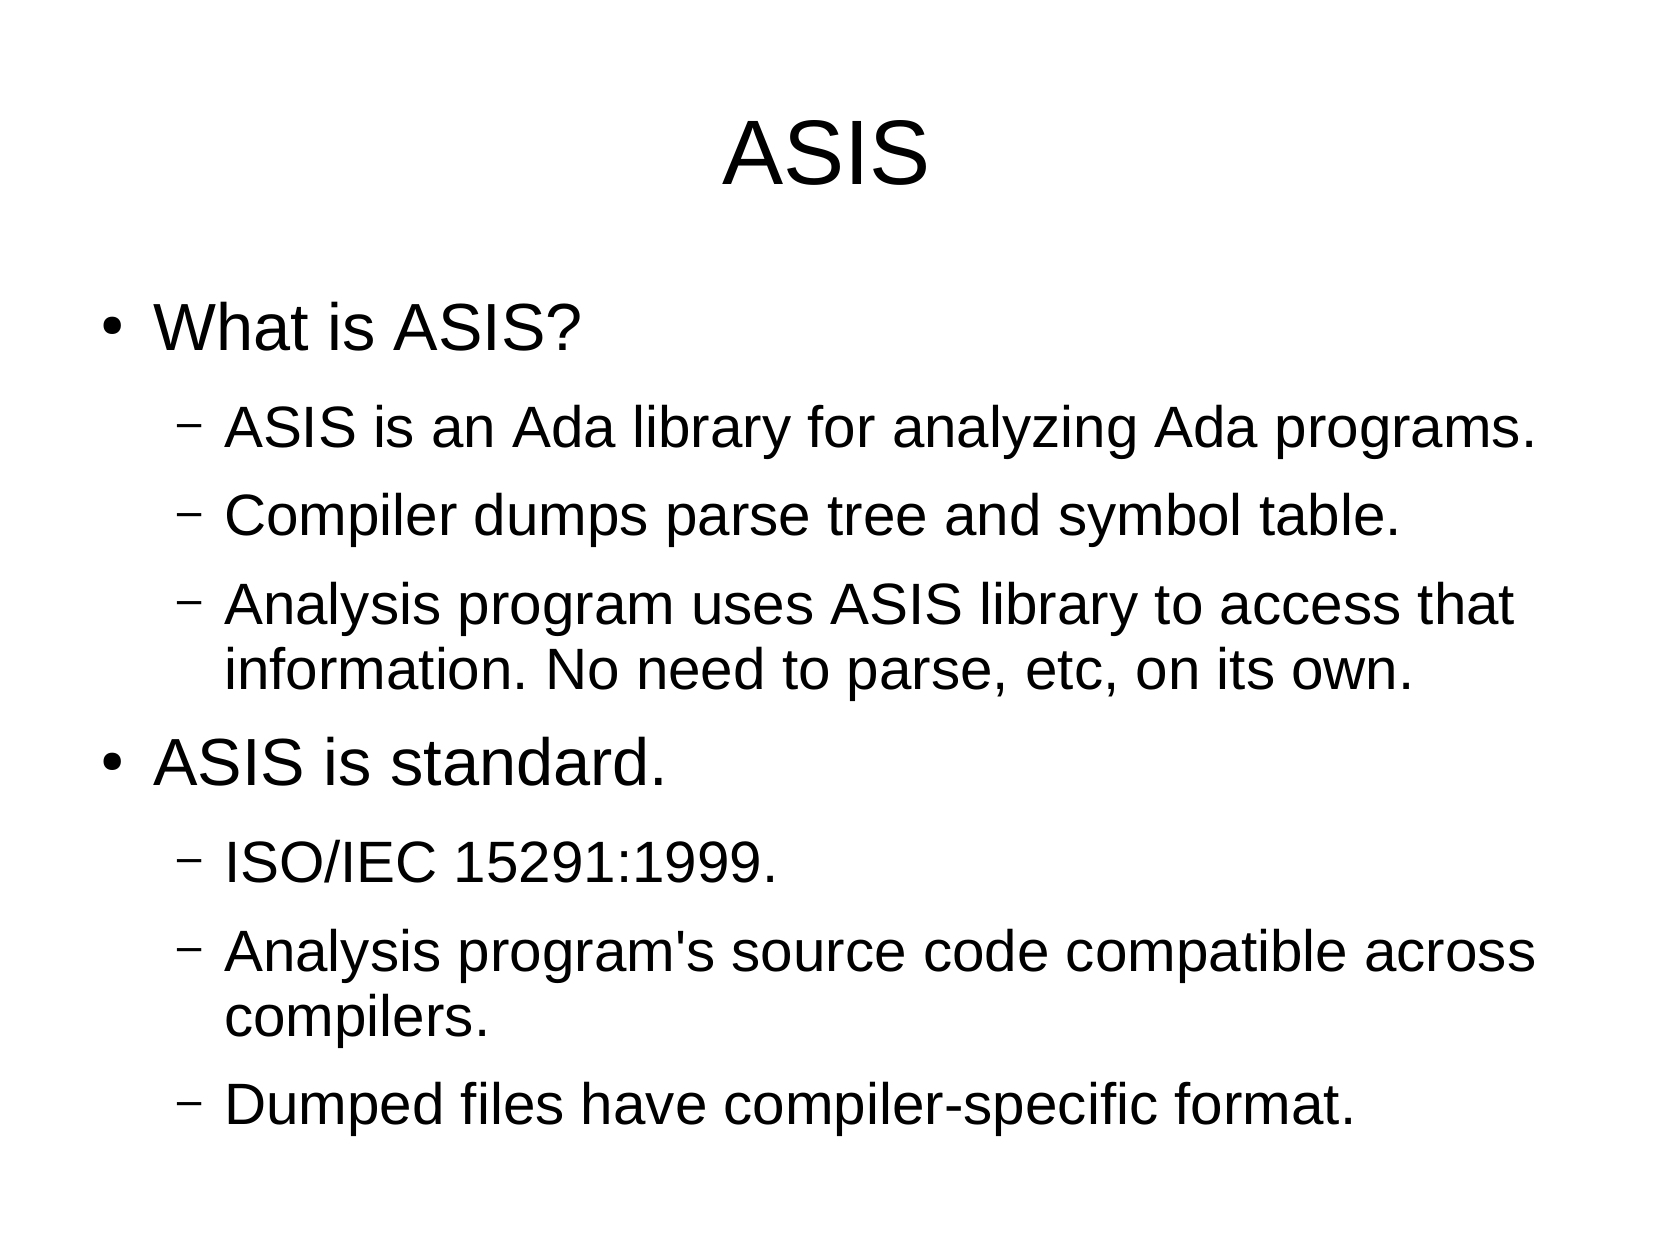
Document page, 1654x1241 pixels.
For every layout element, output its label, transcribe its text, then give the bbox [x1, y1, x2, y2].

title ASIS [82, 49, 1571, 257]
list What is ASIS? ASIS is an Ada library for analyzing Ada programs. Compiler dumps parse tree and symbol table. Analysis program uses ASIS library to access that information. No need to parse, etc, on its own. ASIS is standard. ISO/IEC 15291:1999. Analysis program's source code compatible across compilers. Dumped files have compiler-specific format. [82, 290, 1571, 1136]
